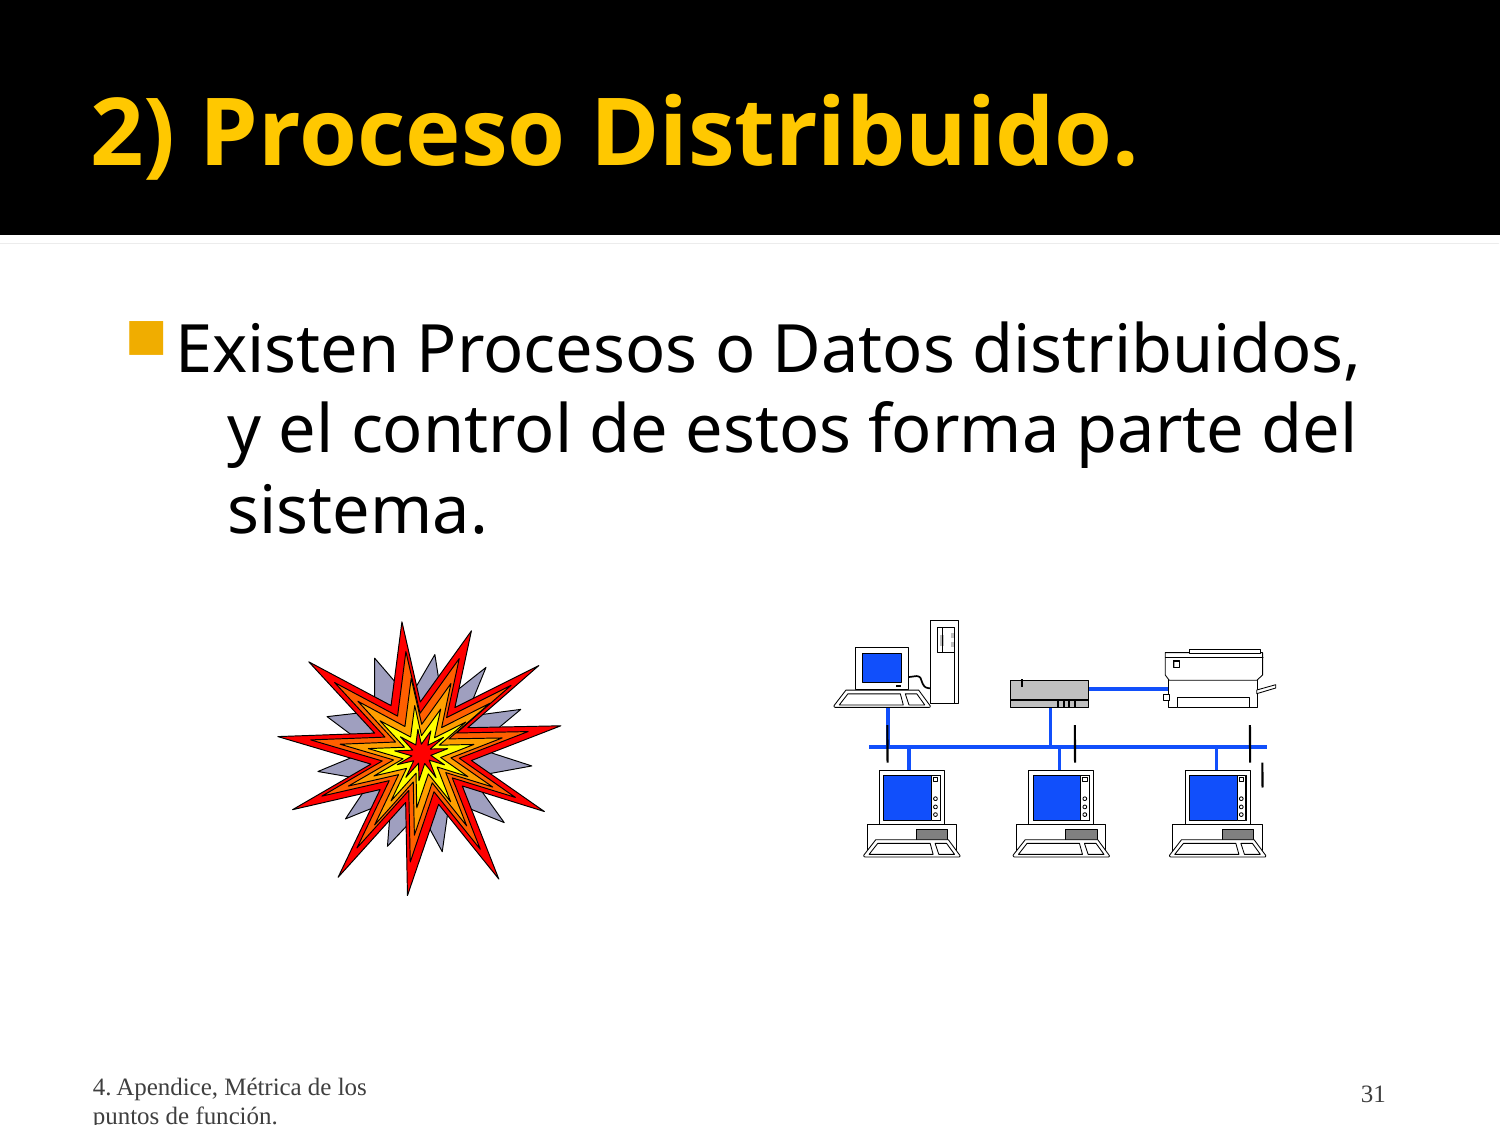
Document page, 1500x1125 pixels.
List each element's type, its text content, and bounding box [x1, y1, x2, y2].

title 2) Proceso Distribuido. [75, 25, 1426, 232]
list Existen Procesos o Datos distribuidos, y el control de estos forma parte del sistema. [75, 291, 1426, 1051]
text_box 4. Apendice, Métrica de los puntos de función. [75, 1062, 426, 1108]
chart [276, 620, 566, 900]
chart [832, 620, 1280, 862]
text_box [1345, 1062, 1467, 1108]
